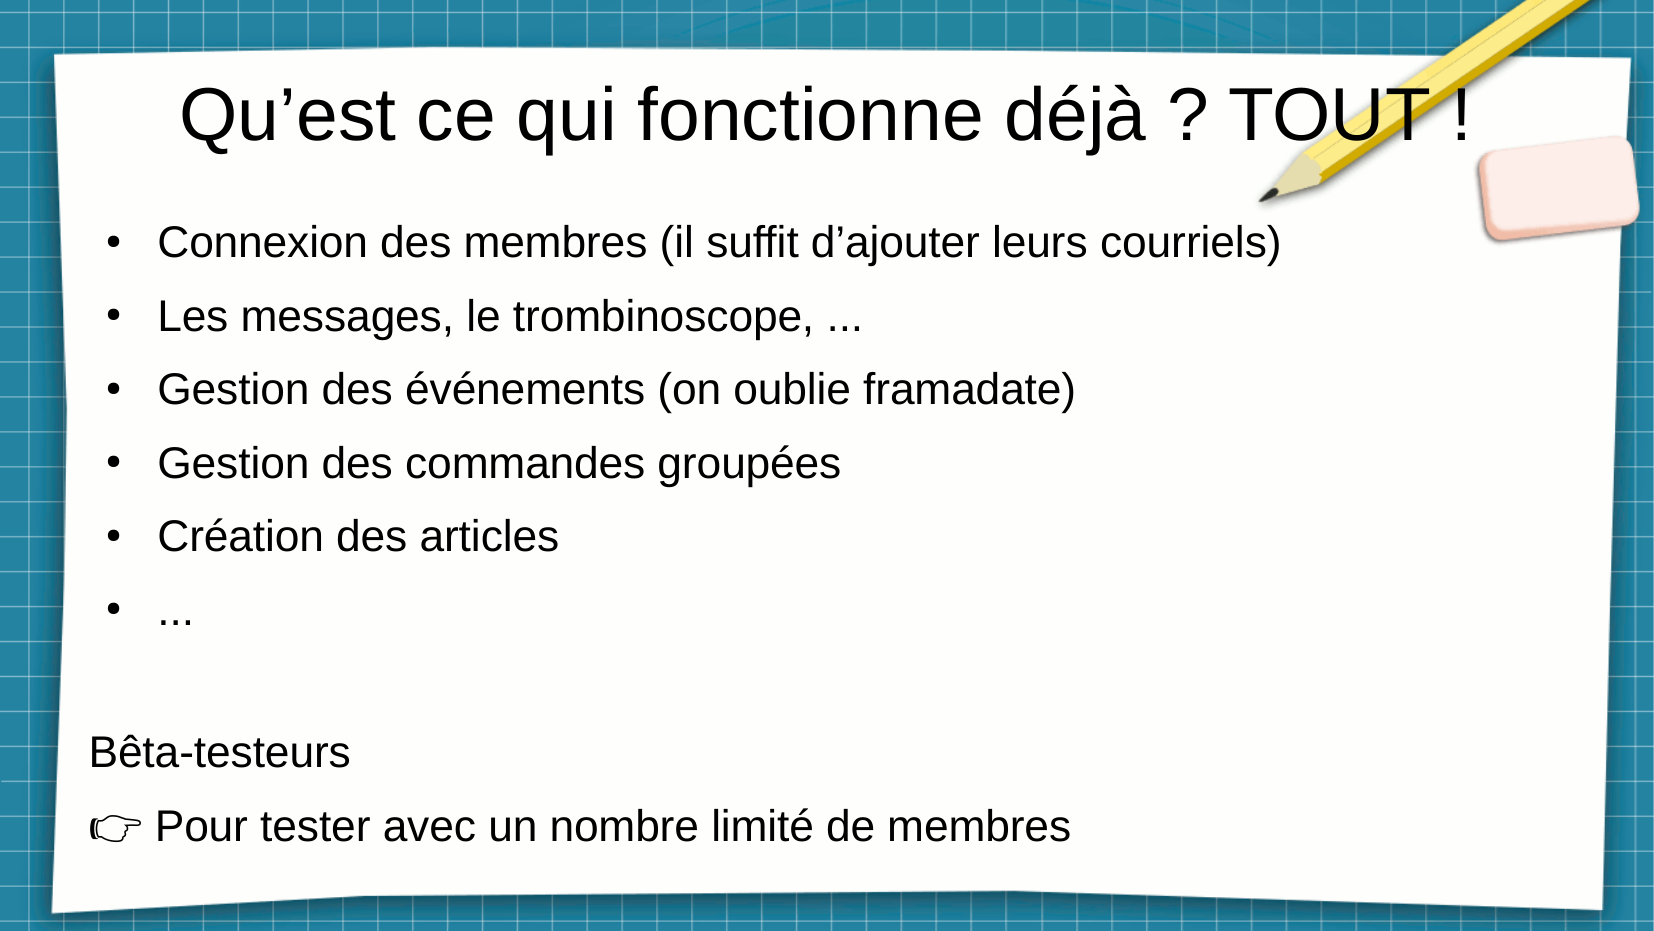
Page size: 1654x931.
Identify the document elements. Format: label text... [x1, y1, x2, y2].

picture [0, 0, 1654, 931]
list Connexion des membres (il suffit d’ajouter leurs courriels) Les messages, le trombinoscope, ... Gestion des événements (on oublie framadate) Gestion des commandes groupées Création des articles ... Bêta-testeurs 👉 Pour tester avec un nombre limité de membres [88, 217, 1577, 857]
title Qu’est ce qui fonctionne déjà ? TOUT ! [82, 37, 1571, 193]
